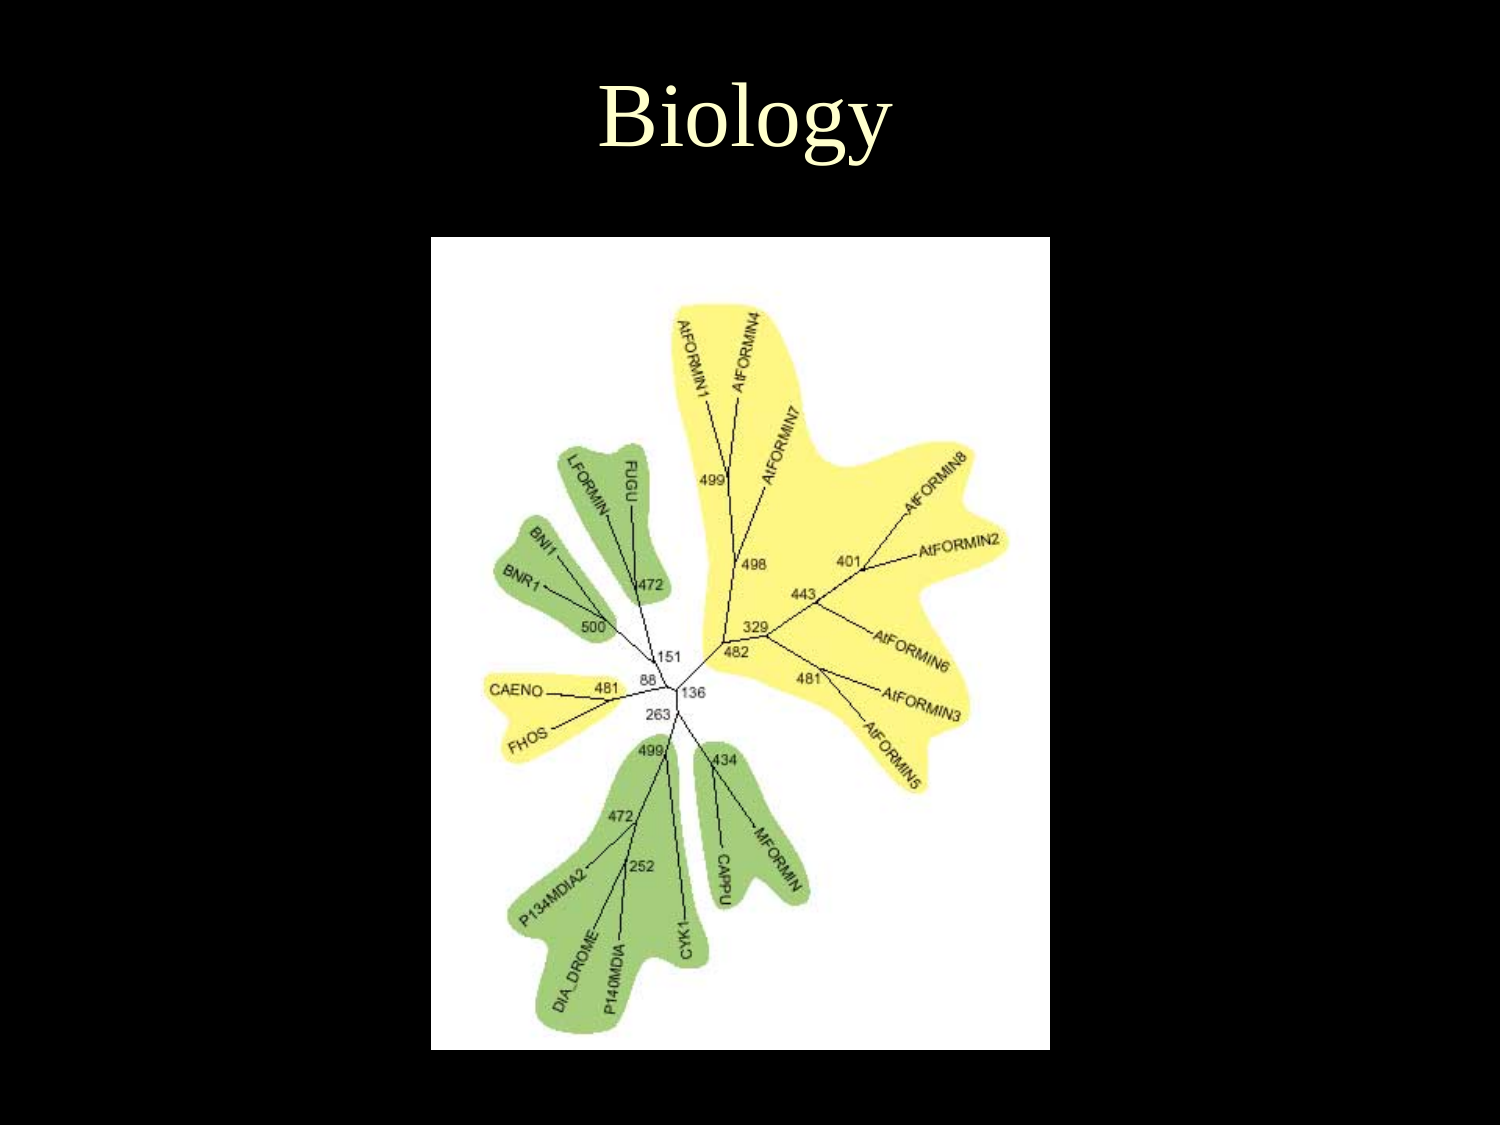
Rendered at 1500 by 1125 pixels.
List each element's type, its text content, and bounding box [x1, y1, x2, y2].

picture [431, 237, 1051, 1051]
title Biology [108, 25, 1384, 214]
